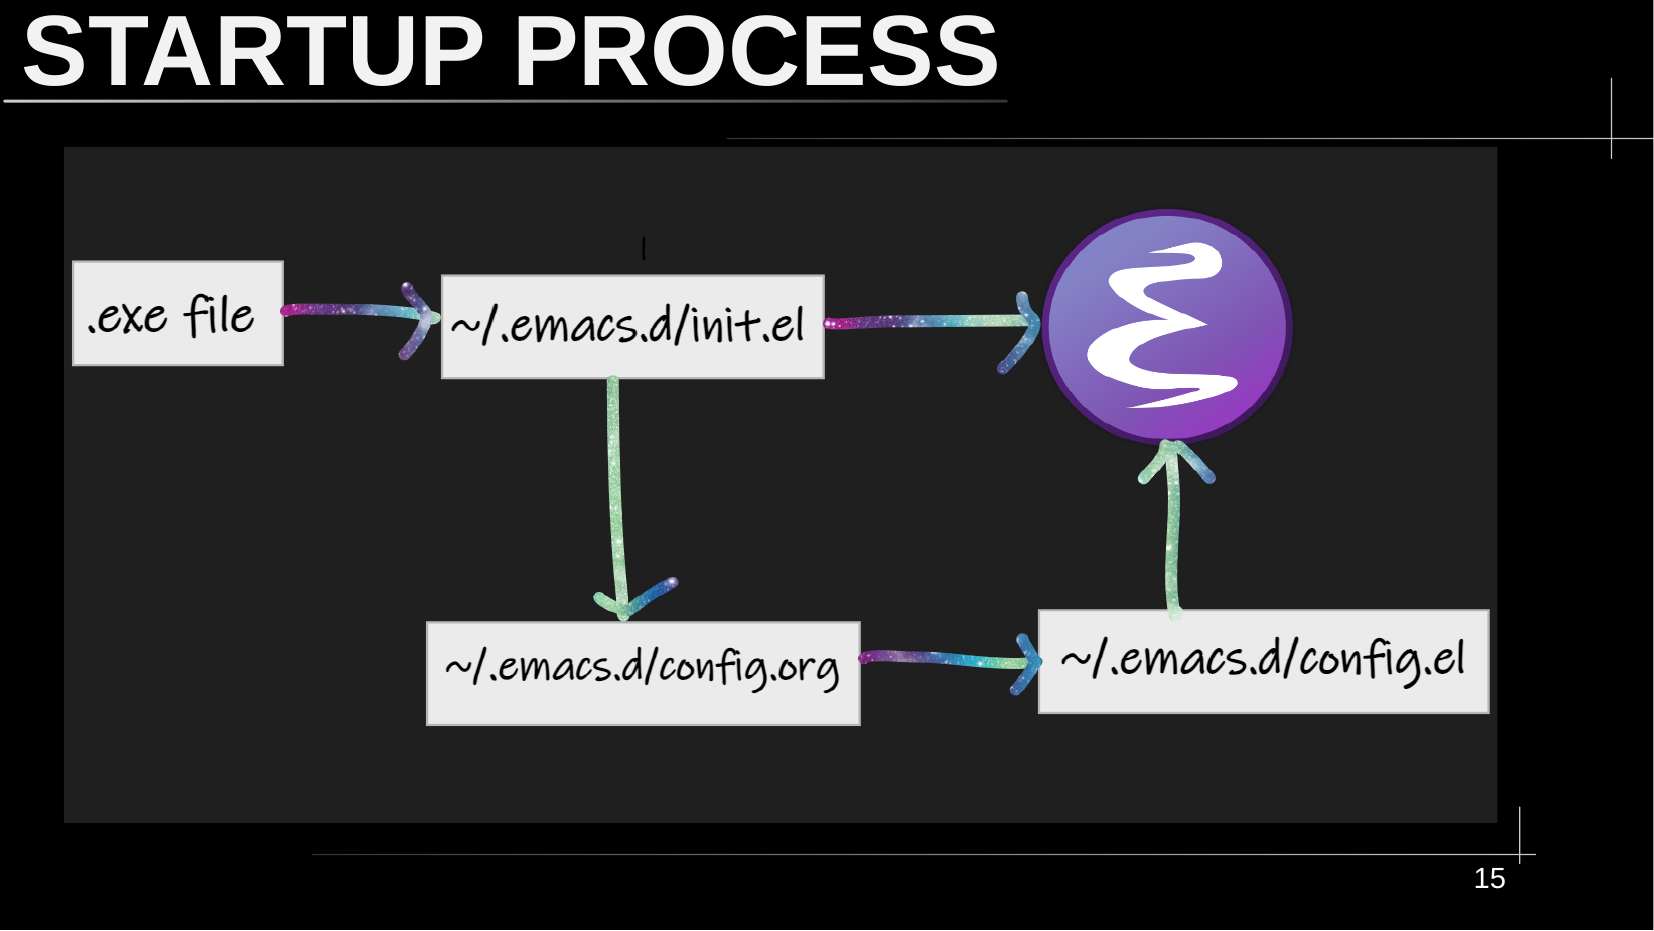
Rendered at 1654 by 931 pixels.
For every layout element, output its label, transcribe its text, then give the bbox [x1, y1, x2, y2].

text_box STARTUP PROCESS [6, 0, 1330, 113]
picture [63, 147, 1498, 823]
